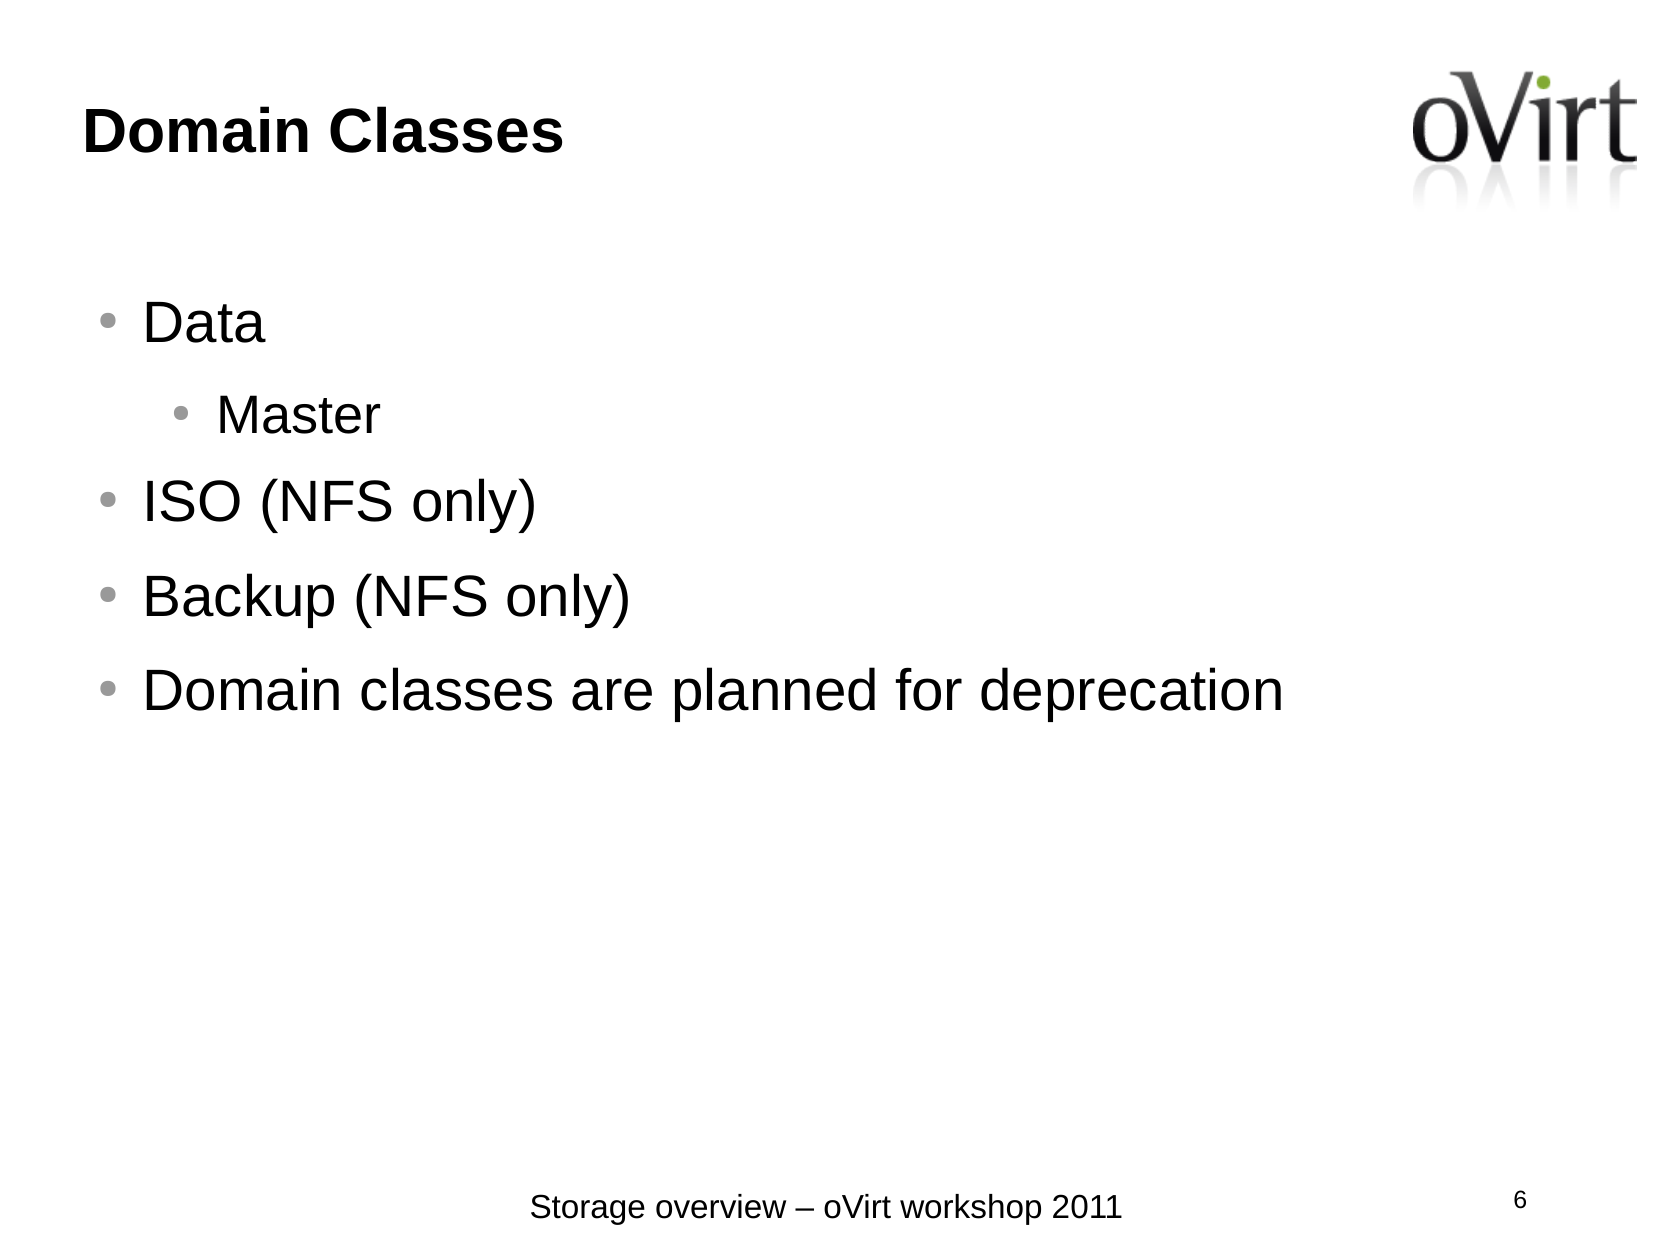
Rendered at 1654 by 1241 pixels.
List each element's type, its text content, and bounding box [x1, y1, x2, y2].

list Data Master ISO (NFS only) Backup (NFS only) Domain classes are planned for deprecation [82, 290, 1571, 1094]
picture [1571, 63, 1637, 212]
title Domain Classes [82, 49, 1571, 257]
